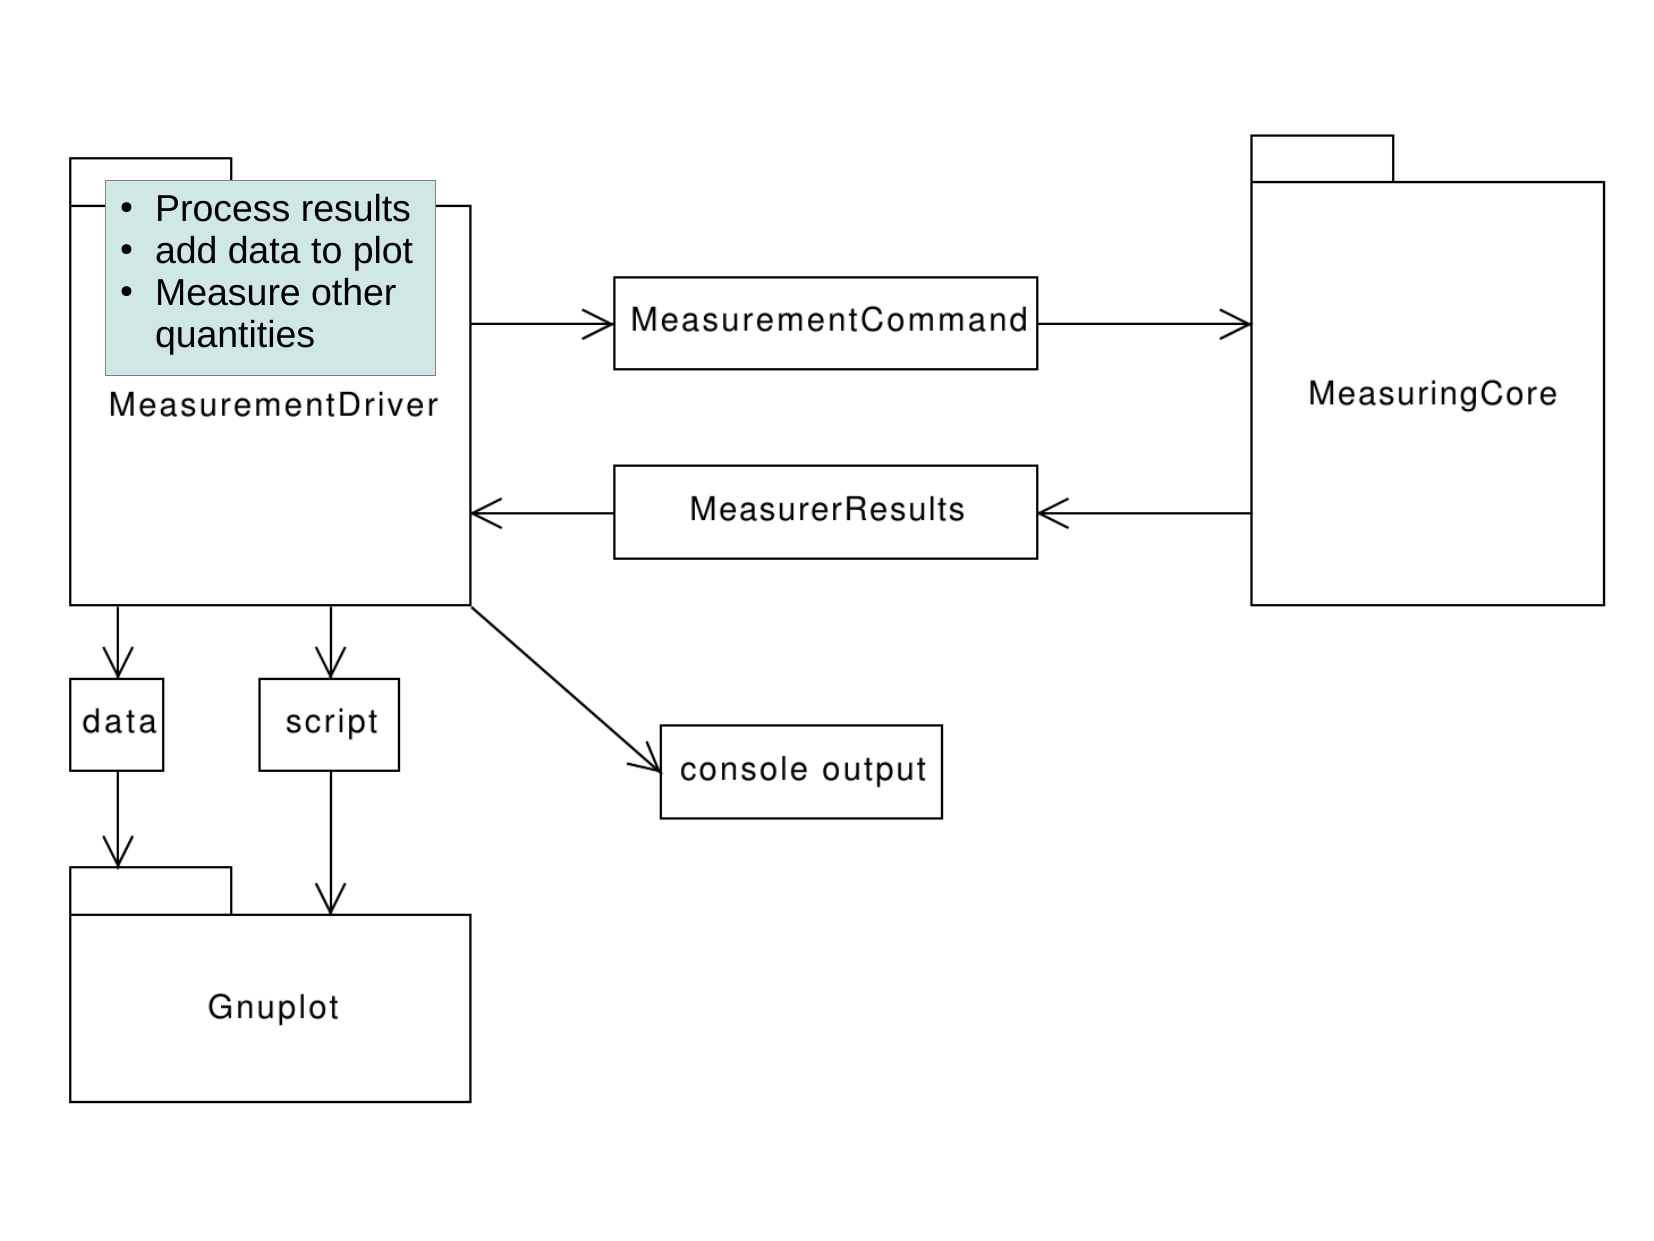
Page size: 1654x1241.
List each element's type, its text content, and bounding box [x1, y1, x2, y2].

text_box Process results add data to plot Measure other quantities [105, 180, 436, 376]
picture [0, 88, 1654, 1152]
